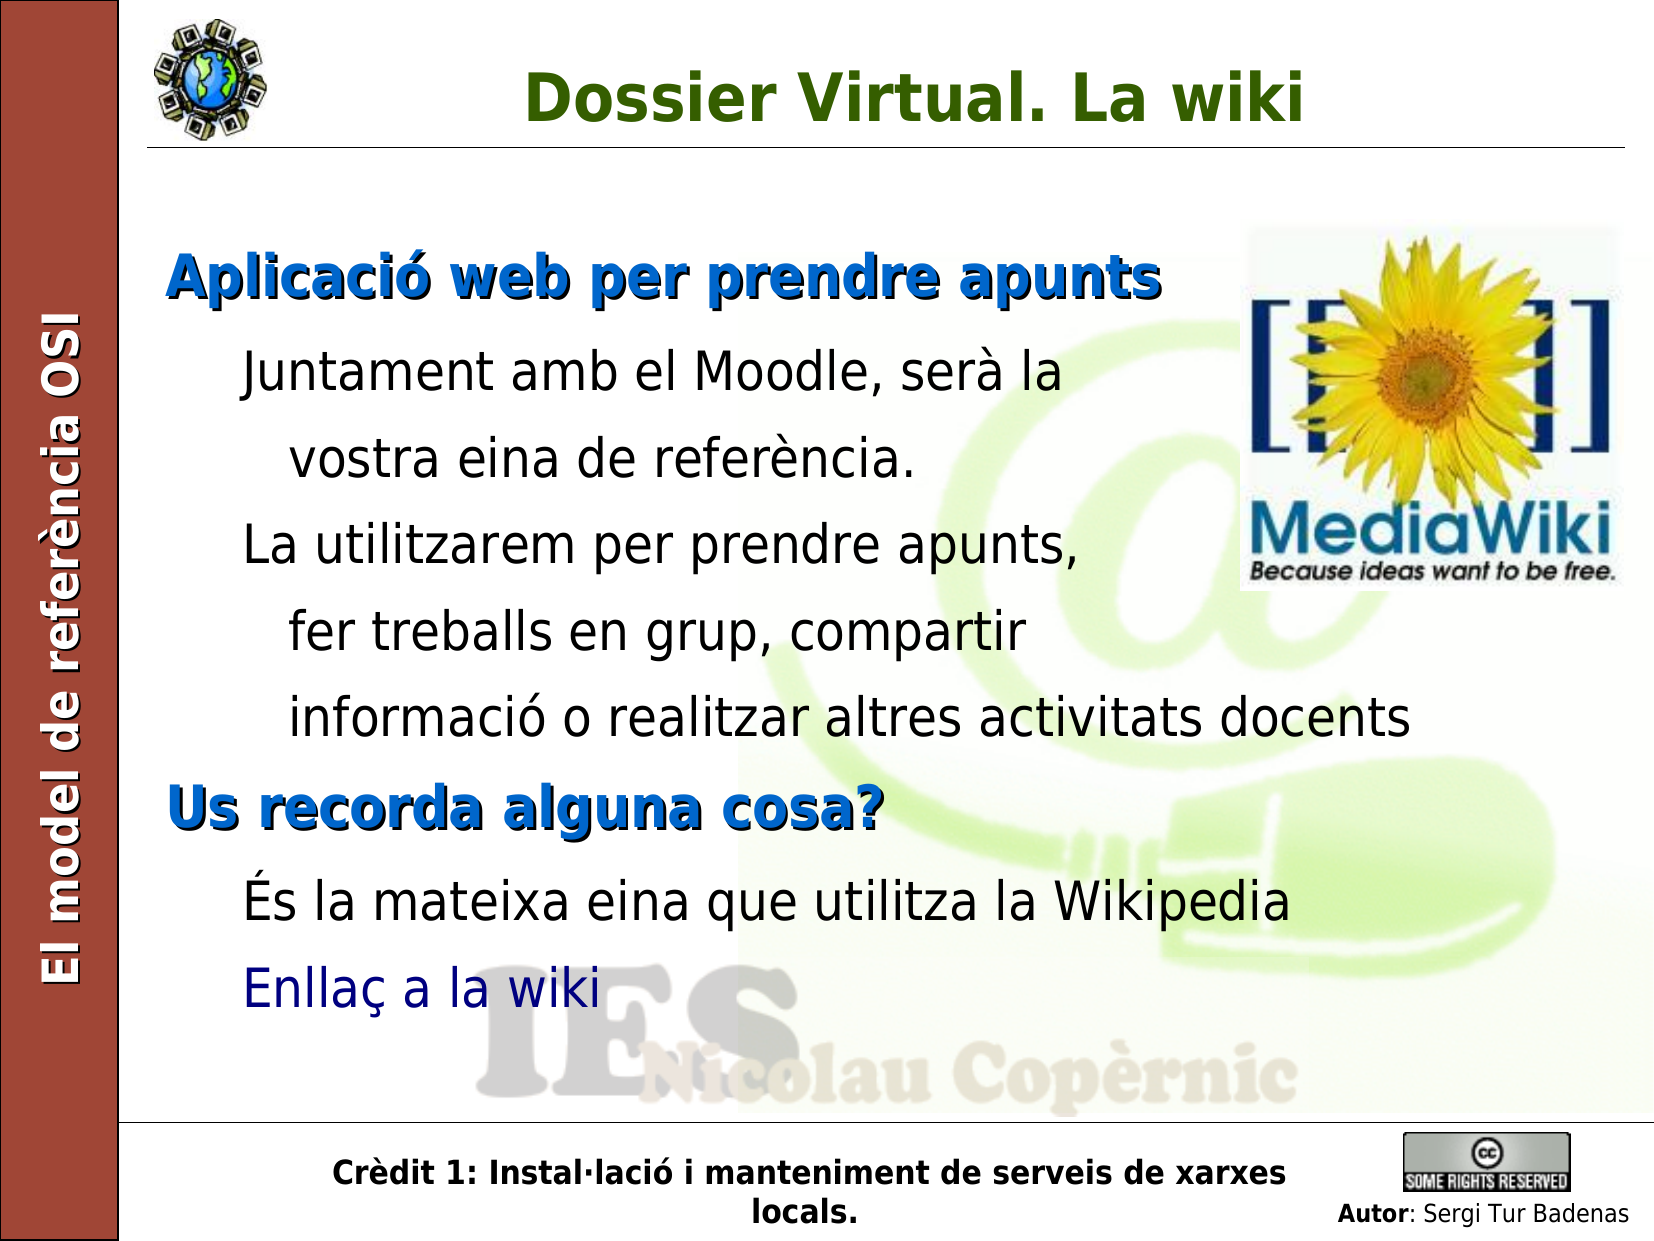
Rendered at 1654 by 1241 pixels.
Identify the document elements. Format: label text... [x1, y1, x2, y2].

picture [1403, 1132, 1571, 1192]
picture [154, 19, 268, 142]
picture [466, 252, 1654, 1117]
list Aplicació web per prendre apunts Juntament amb el Moodle, serà la vostra eina de referència. La utilitzarem per prendre apunts, fer treballs en grup, compartir informació o realitzar altres activitats docents Us recorda alguna cosa? És la mateixa eina que utilitza la Wikipedia Enllaç a la wiki [147, 242, 1636, 1078]
picture [1240, 219, 1624, 591]
title Dossier Virtual. La wiki [171, 56, 1654, 141]
